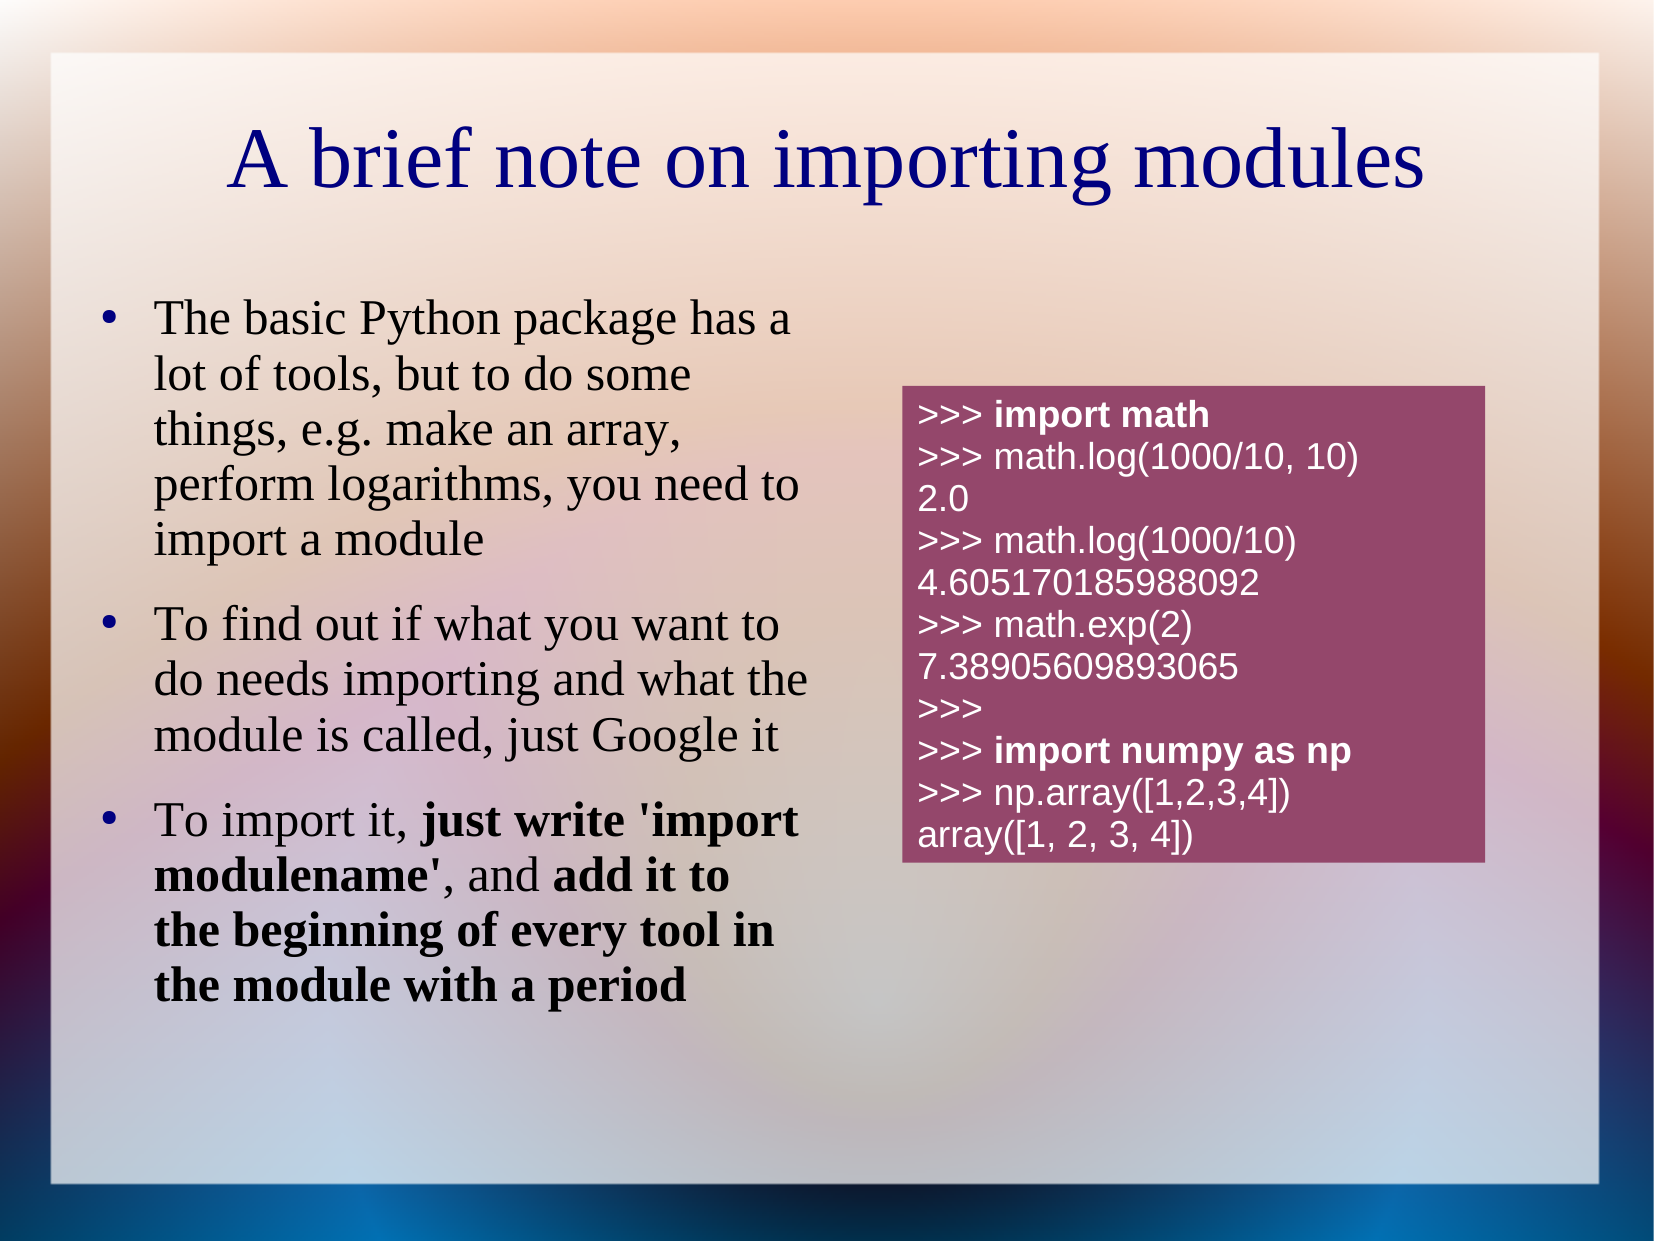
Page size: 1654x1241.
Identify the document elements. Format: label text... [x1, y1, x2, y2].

text_box >>> import math >>> math.log(1000/10, 10) 2.0 >>> math.log(1000/10) 4.605170185988092 >>> math.exp(2) 7.38905609893065 >>> >>> import numpy as np >>> np.array([1,2,3,4]) array([1, 2, 3, 4]) [902, 385, 1486, 863]
title A brief note on importing modules [82, 55, 1571, 263]
list The basic Python package has a lot of tools, but to do some things, e.g. make an array, perform logarithms, you need to import a module To find out if what you want to do needs importing and what the module is called, just Google it To import it, just write 'import modulename', and add it to the beginning of every tool in the module with a period [82, 290, 809, 1013]
picture [0, 0, 1654, 1241]
